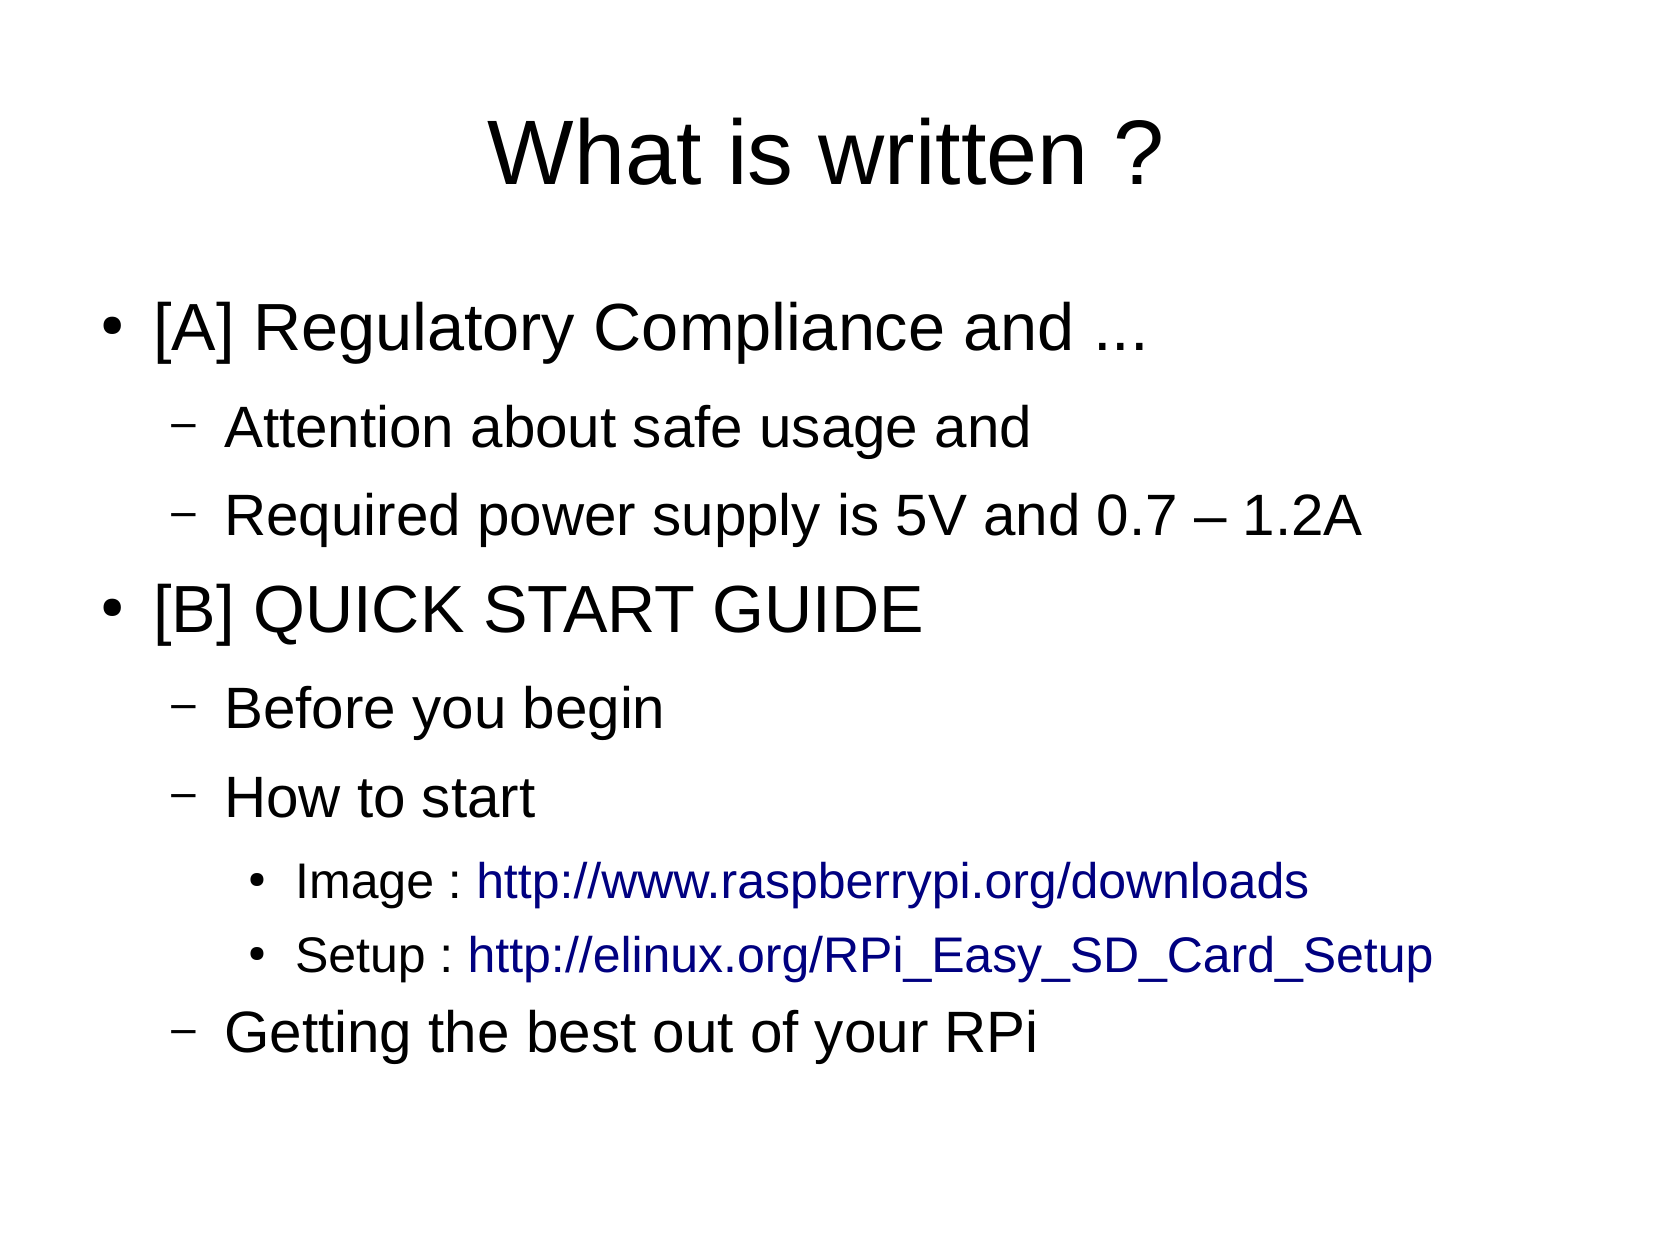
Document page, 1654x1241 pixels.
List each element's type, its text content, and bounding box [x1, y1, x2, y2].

list [A] Regulatory Compliance and ... Attention about safe usage and Required power supply is 5V and 0.7 – 1.2A [B] QUICK START GUIDE Before you begin How to start Image : http://www.raspberrypi.org/downloads Setup : http://elinux.org/RPi_Easy_SD_Card_Setup Getting the best out of your RPi [82, 290, 1538, 1146]
title What is written ? [82, 49, 1571, 257]
